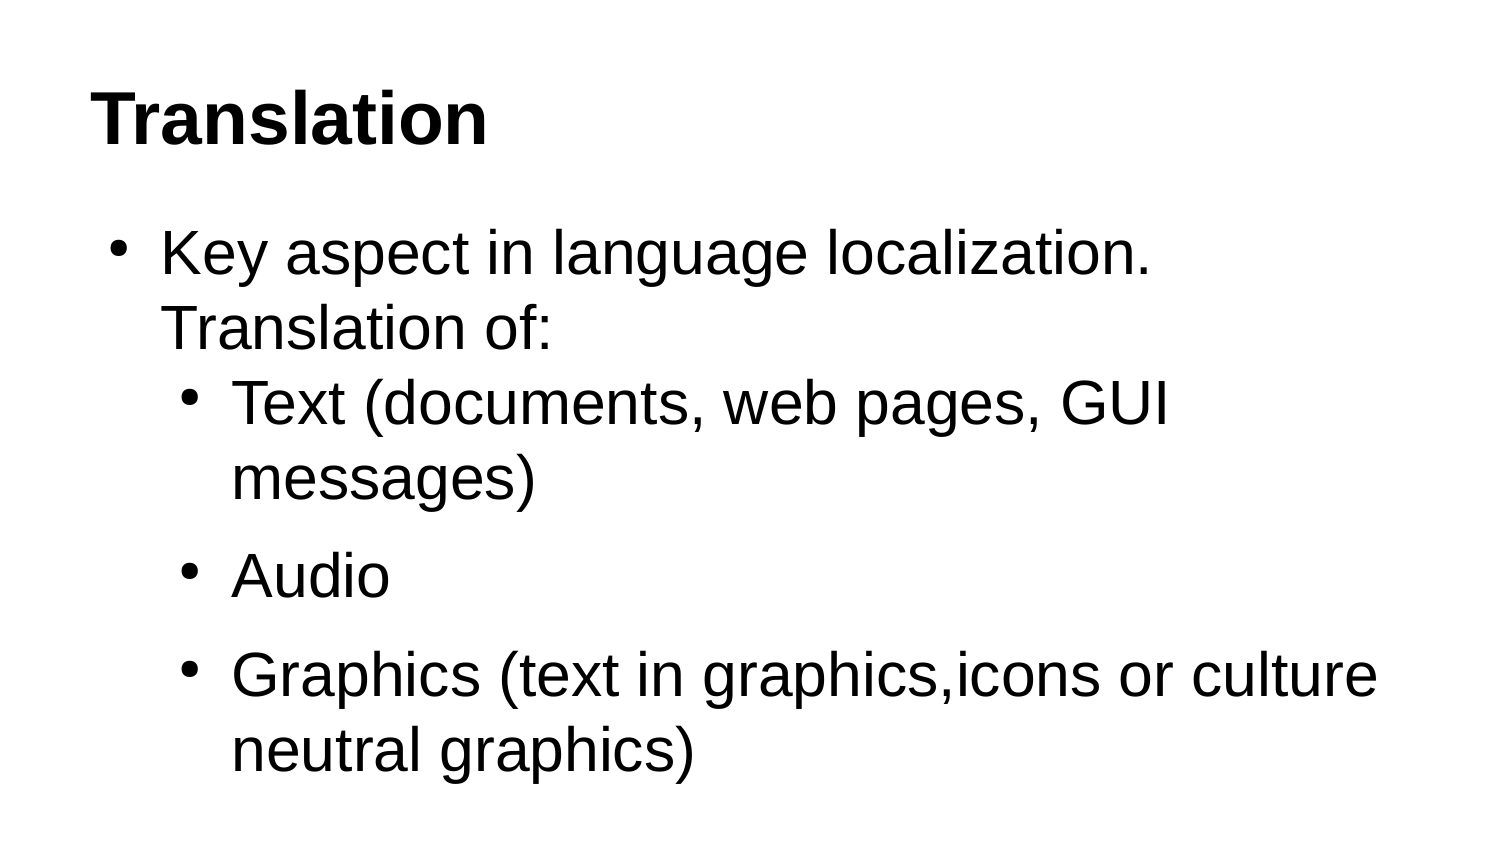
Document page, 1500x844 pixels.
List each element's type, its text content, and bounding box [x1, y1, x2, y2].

title Translation [75, 33, 1425, 175]
list Key aspect in language localization. Translation of: Text (documents, web pages, GUI messages) Audio Graphics (text in graphics,icons or culture neutral graphics) [75, 196, 1425, 808]
